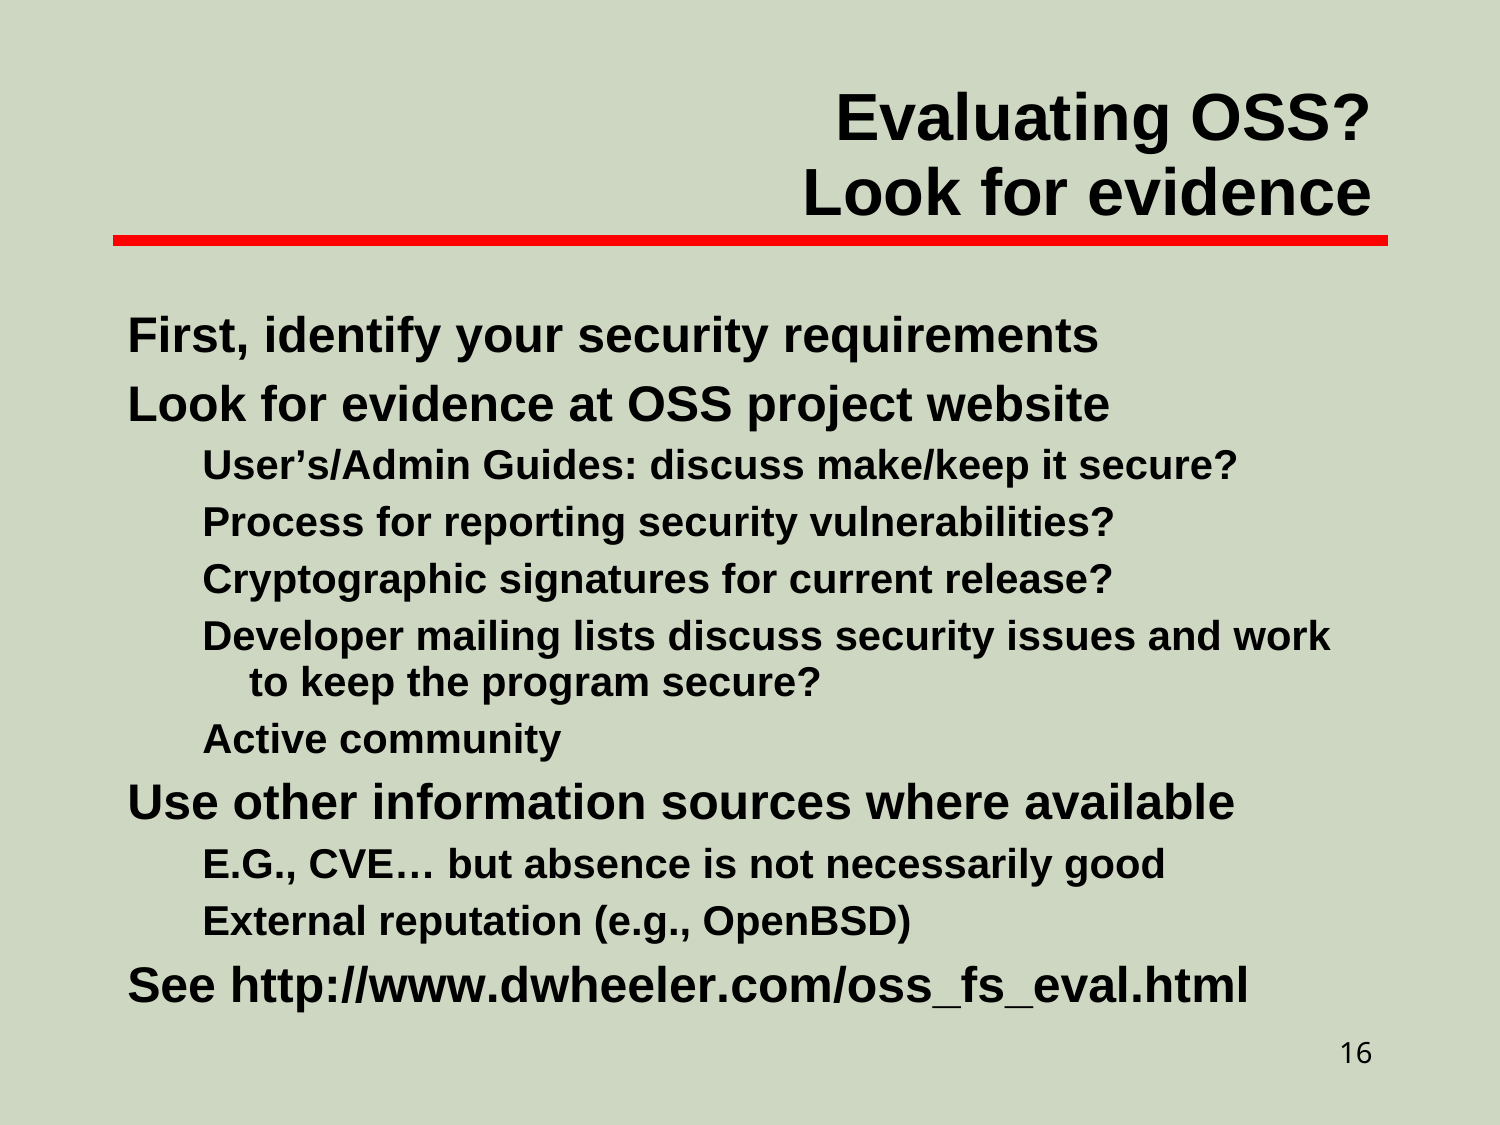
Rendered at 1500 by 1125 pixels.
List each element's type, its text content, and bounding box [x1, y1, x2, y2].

title Evaluating OSS? Look for evidence [337, 72, 1388, 238]
list First, identify your security requirements Look for evidence at OSS project website User’s/Admin Guides: discuss make/keep it secure? Process for reporting security vulnerabilities? Cryptographic signatures for current release? Developer mailing lists discuss security issues and work to keep the program secure? Active community Use other information sources where available E.G., CVE… but absence is not necessarily good External reputation (e.g., OpenBSD) See http://www.dwheeler.com/oss_fs_eval.html [112, 299, 1388, 1021]
